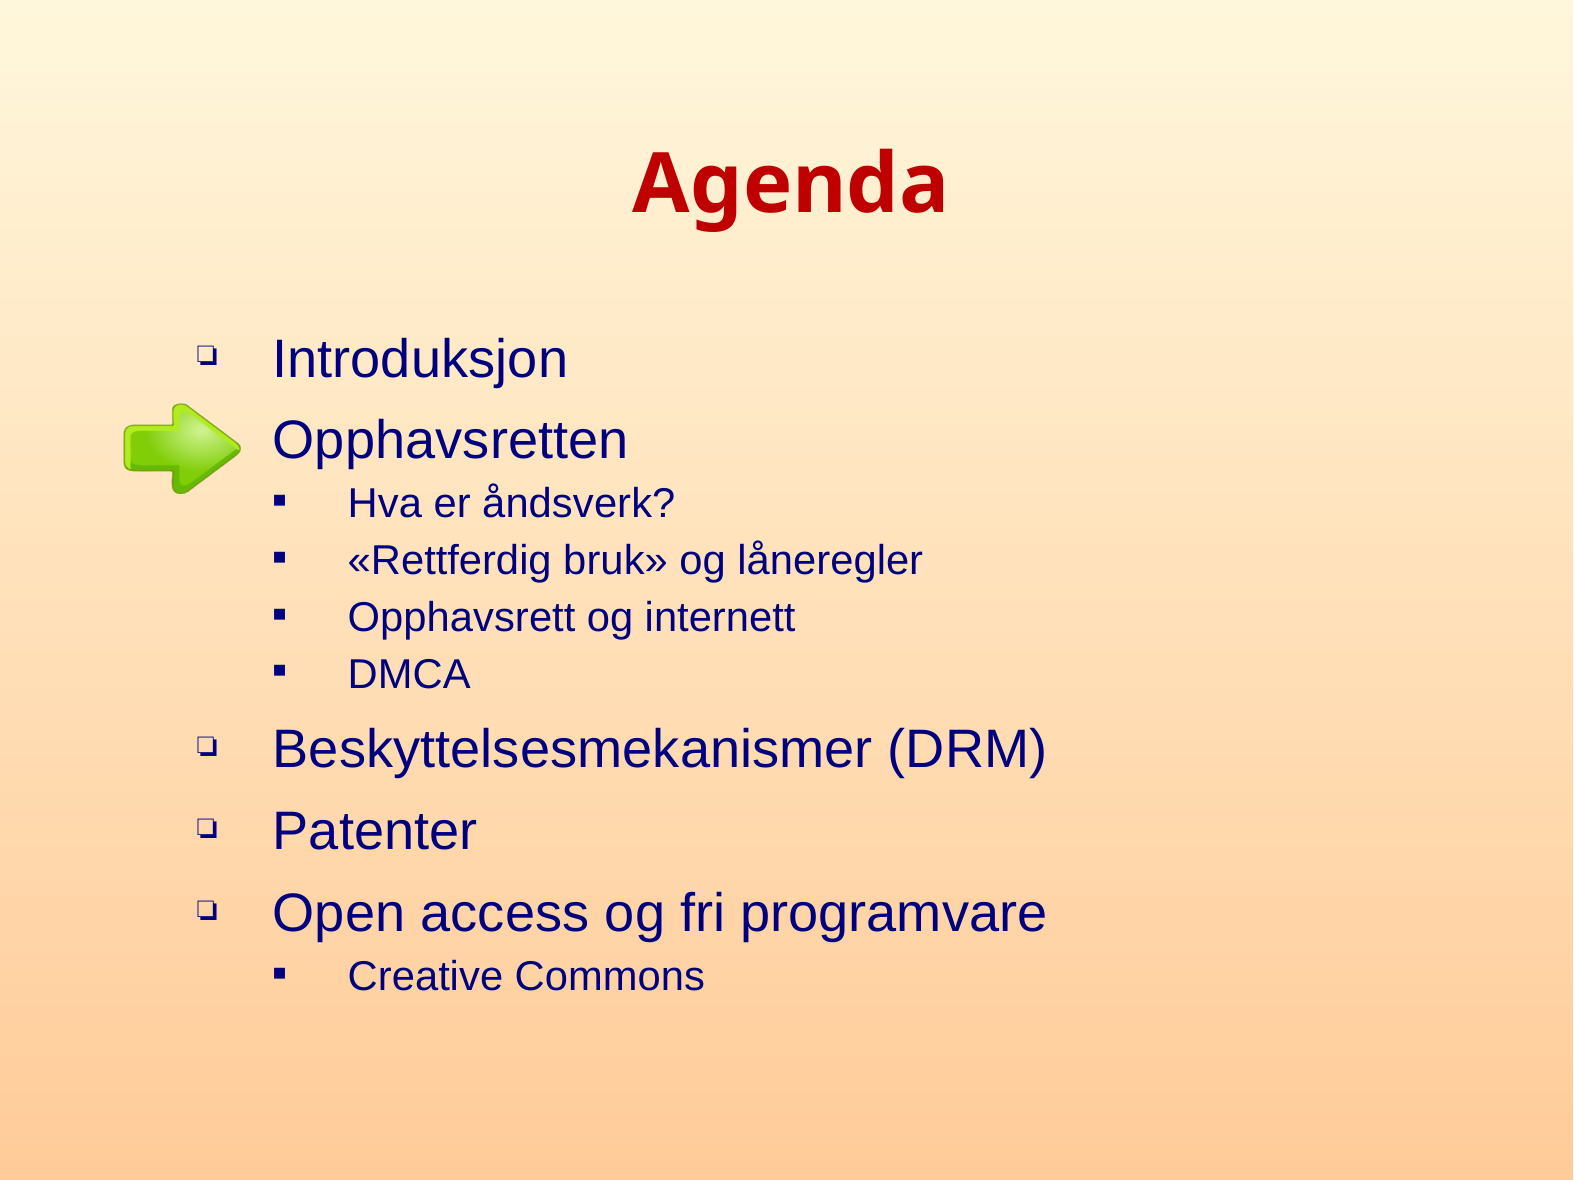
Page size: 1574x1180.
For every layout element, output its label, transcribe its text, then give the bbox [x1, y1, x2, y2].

picture [123, 403, 241, 494]
title Agenda [39, 54, 1543, 309]
list Introduksjon Opphavsretten Hva er åndsverk? «Rettferdig bruk» og låneregler Opphavsrett og internett DMCA Beskyttelsesmekanismer (DRM) Patenter Open access og fri programvare Creative Commons [197, 334, 1574, 1169]
